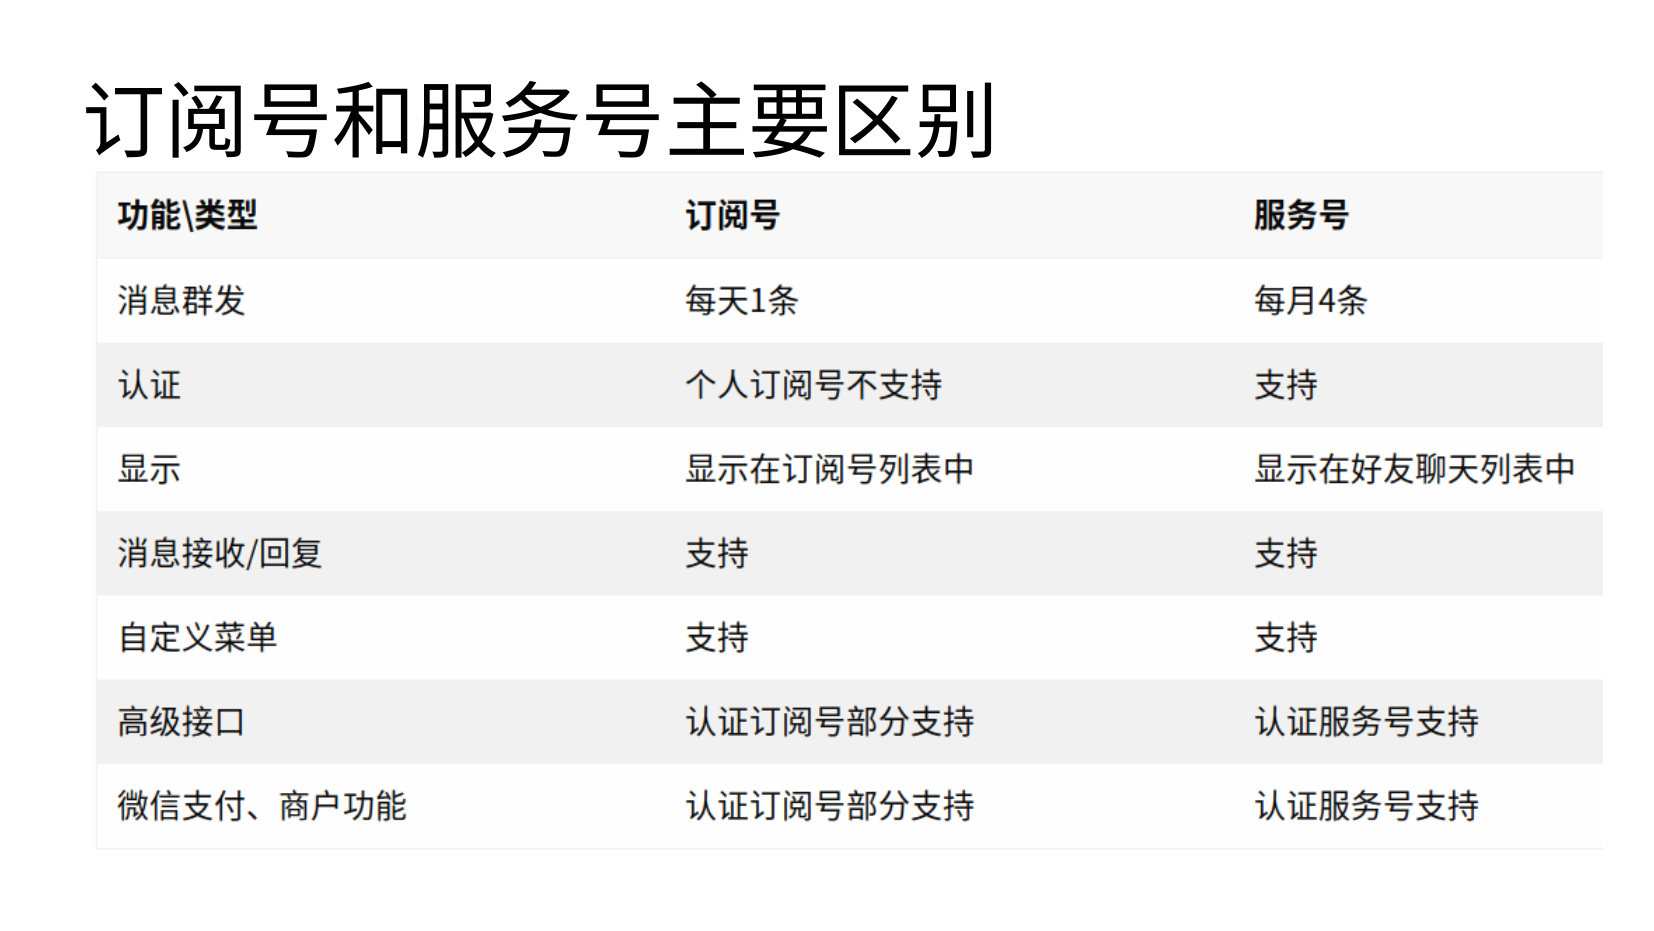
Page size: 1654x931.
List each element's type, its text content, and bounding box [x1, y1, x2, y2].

title 订阅号和服务号主要区别 [82, 37, 1571, 193]
picture [92, 169, 1603, 851]
